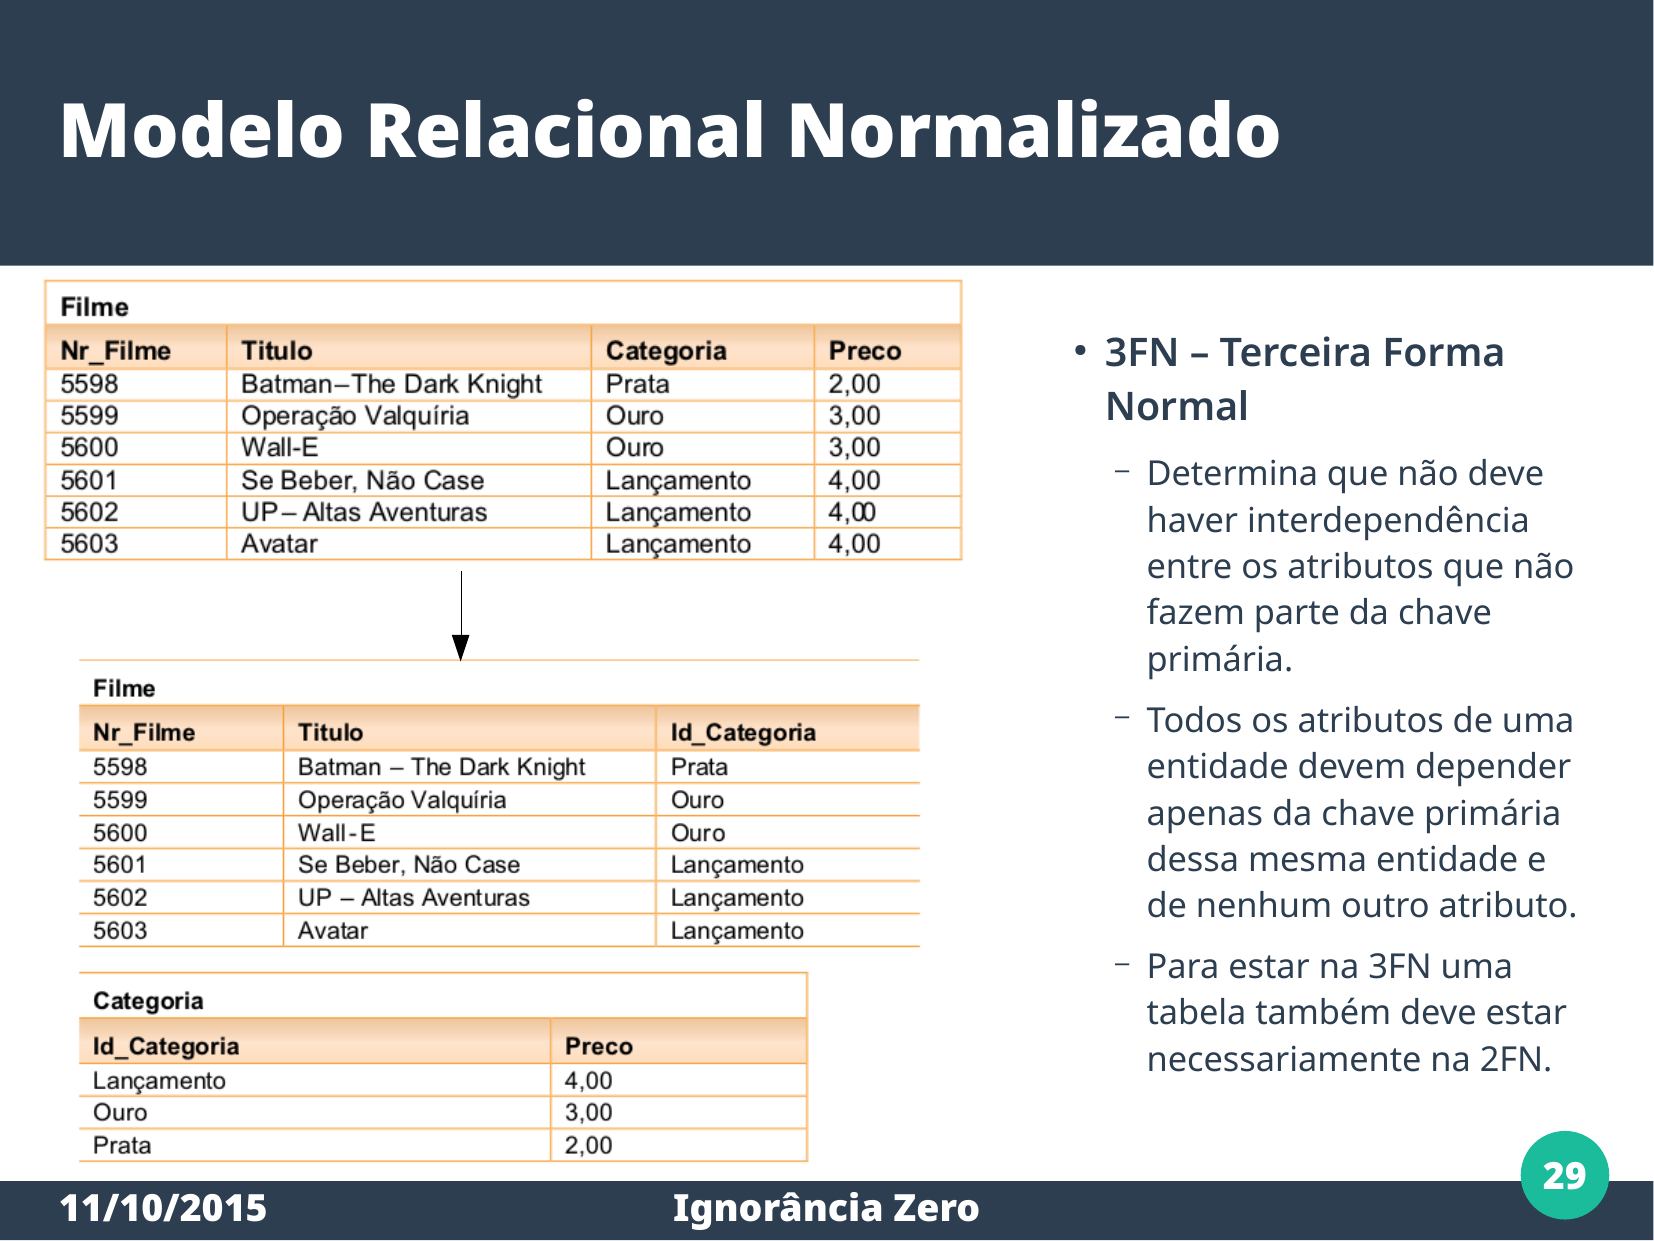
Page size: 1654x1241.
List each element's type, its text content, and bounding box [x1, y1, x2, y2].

picture [38, 271, 975, 571]
title Modelo Relacional Normalizado [59, 49, 1595, 207]
picture [71, 650, 934, 1173]
list 3FN – Terceira Forma Normal Determina que não deve haver interdependência entre os atributos que não fazem parte da chave primária. Todos os atributos de uma entidade devem depender apenas da chave primária dessa mesma entidade e de nenhum outro atributo. Para estar na 3FN uma tabela também deve estar necessariamente na 2FN. [1062, 324, 1595, 1134]
